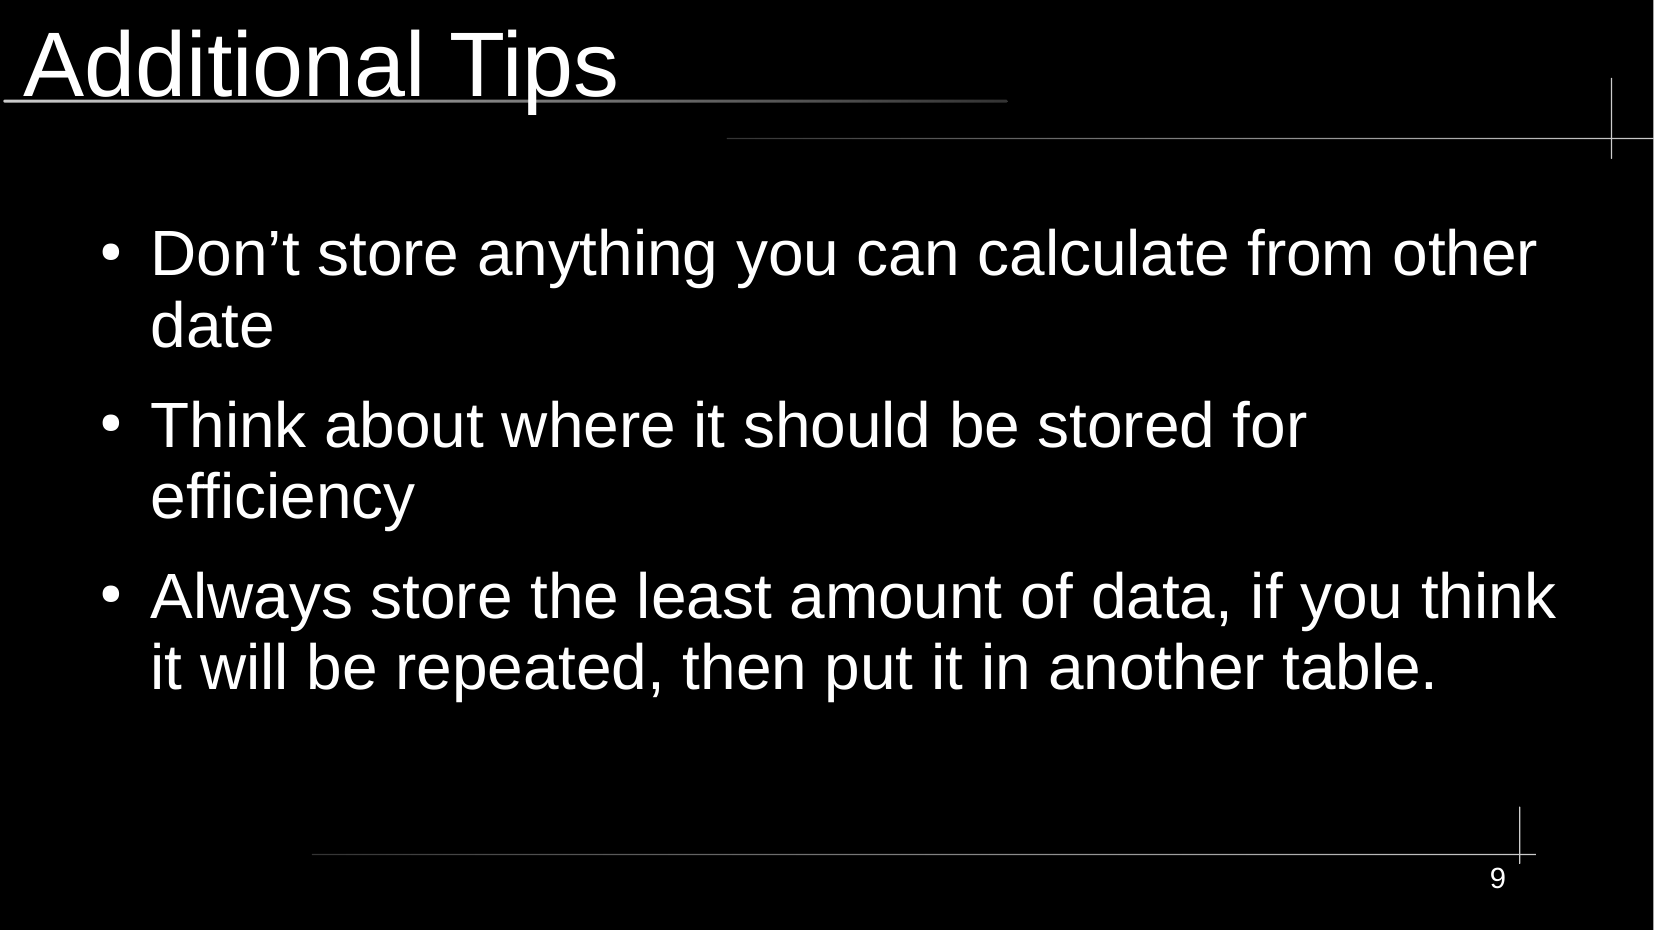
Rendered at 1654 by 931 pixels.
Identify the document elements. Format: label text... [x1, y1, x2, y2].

title Additional Tips [23, 11, 1589, 119]
list Don’t store anything you can calculate from other date Think about where it should be stored for efficiency Always store the least amount of data, if you think it will be repeated, then put it in another table. [82, 217, 1571, 758]
